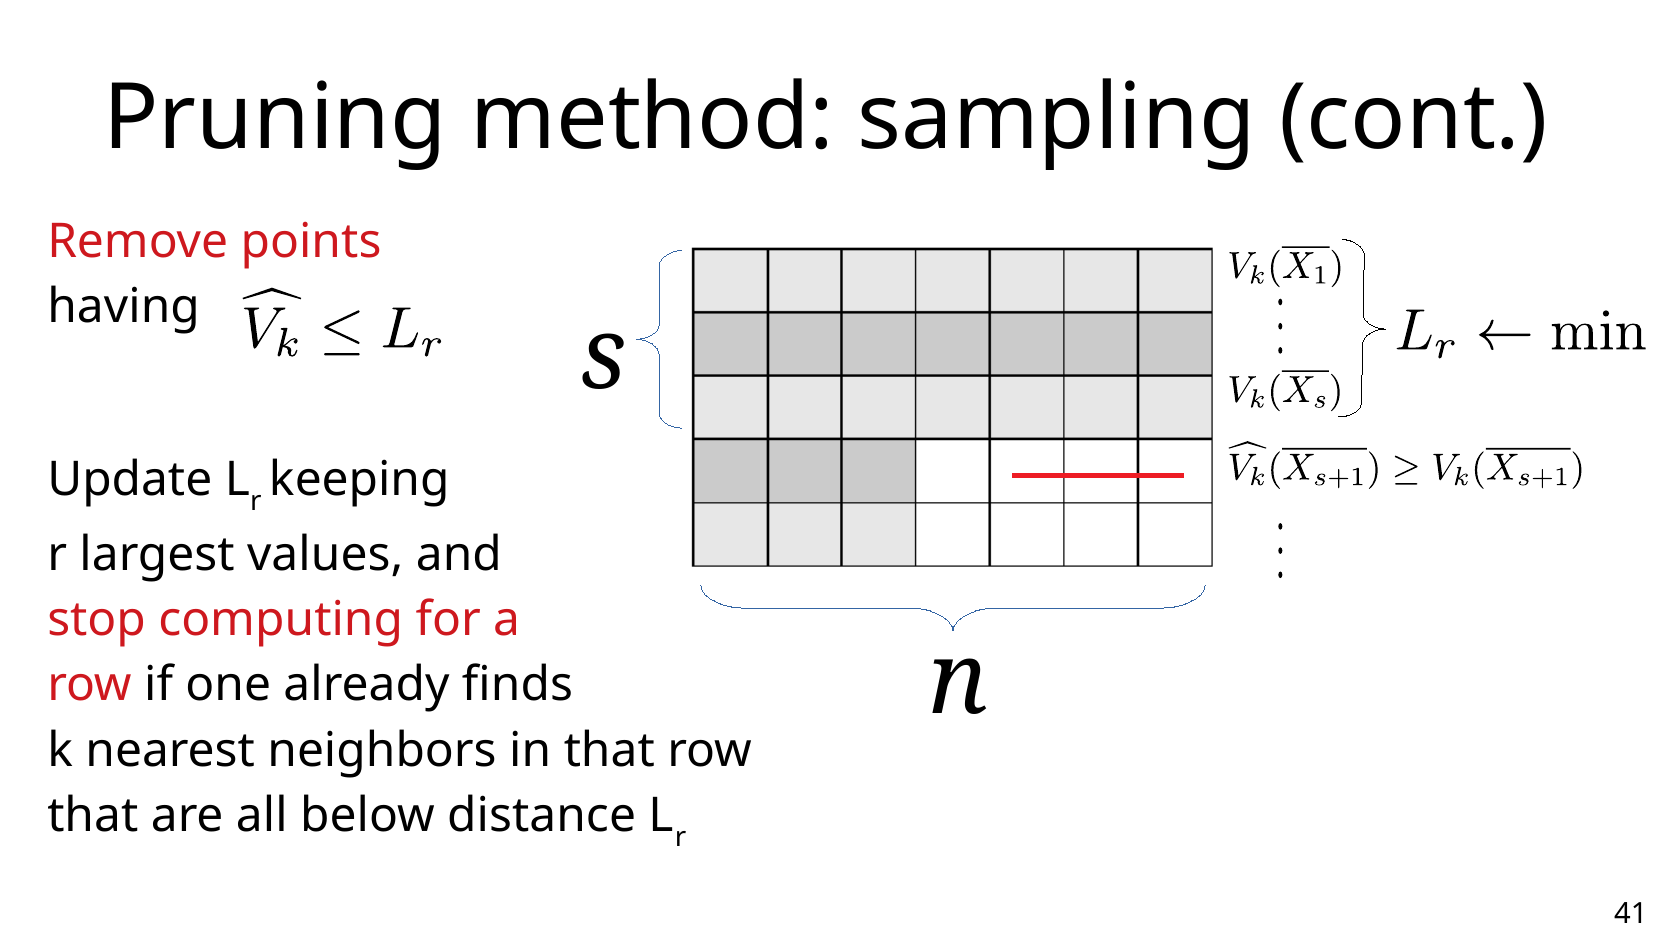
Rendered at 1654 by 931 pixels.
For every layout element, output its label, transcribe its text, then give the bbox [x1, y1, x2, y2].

text_box [1227, 441, 1586, 489]
text_box [1275, 523, 1286, 579]
text_box [1227, 246, 1345, 288]
list Remove points having Update Lr keeping r largest values, and stop computing for a row if one already finds k nearest neighbors in that row that are all below distance Lr [47, 205, 756, 906]
text_box [240, 287, 444, 357]
text_box [1275, 298, 1286, 354]
text_box s [566, 274, 687, 389]
title Pruning method: sampling (cont.) [82, 1, 1571, 226]
text_box n [913, 599, 1045, 715]
picture [687, 239, 1223, 578]
text_box [1227, 370, 1344, 412]
text_box [1394, 309, 1647, 359]
